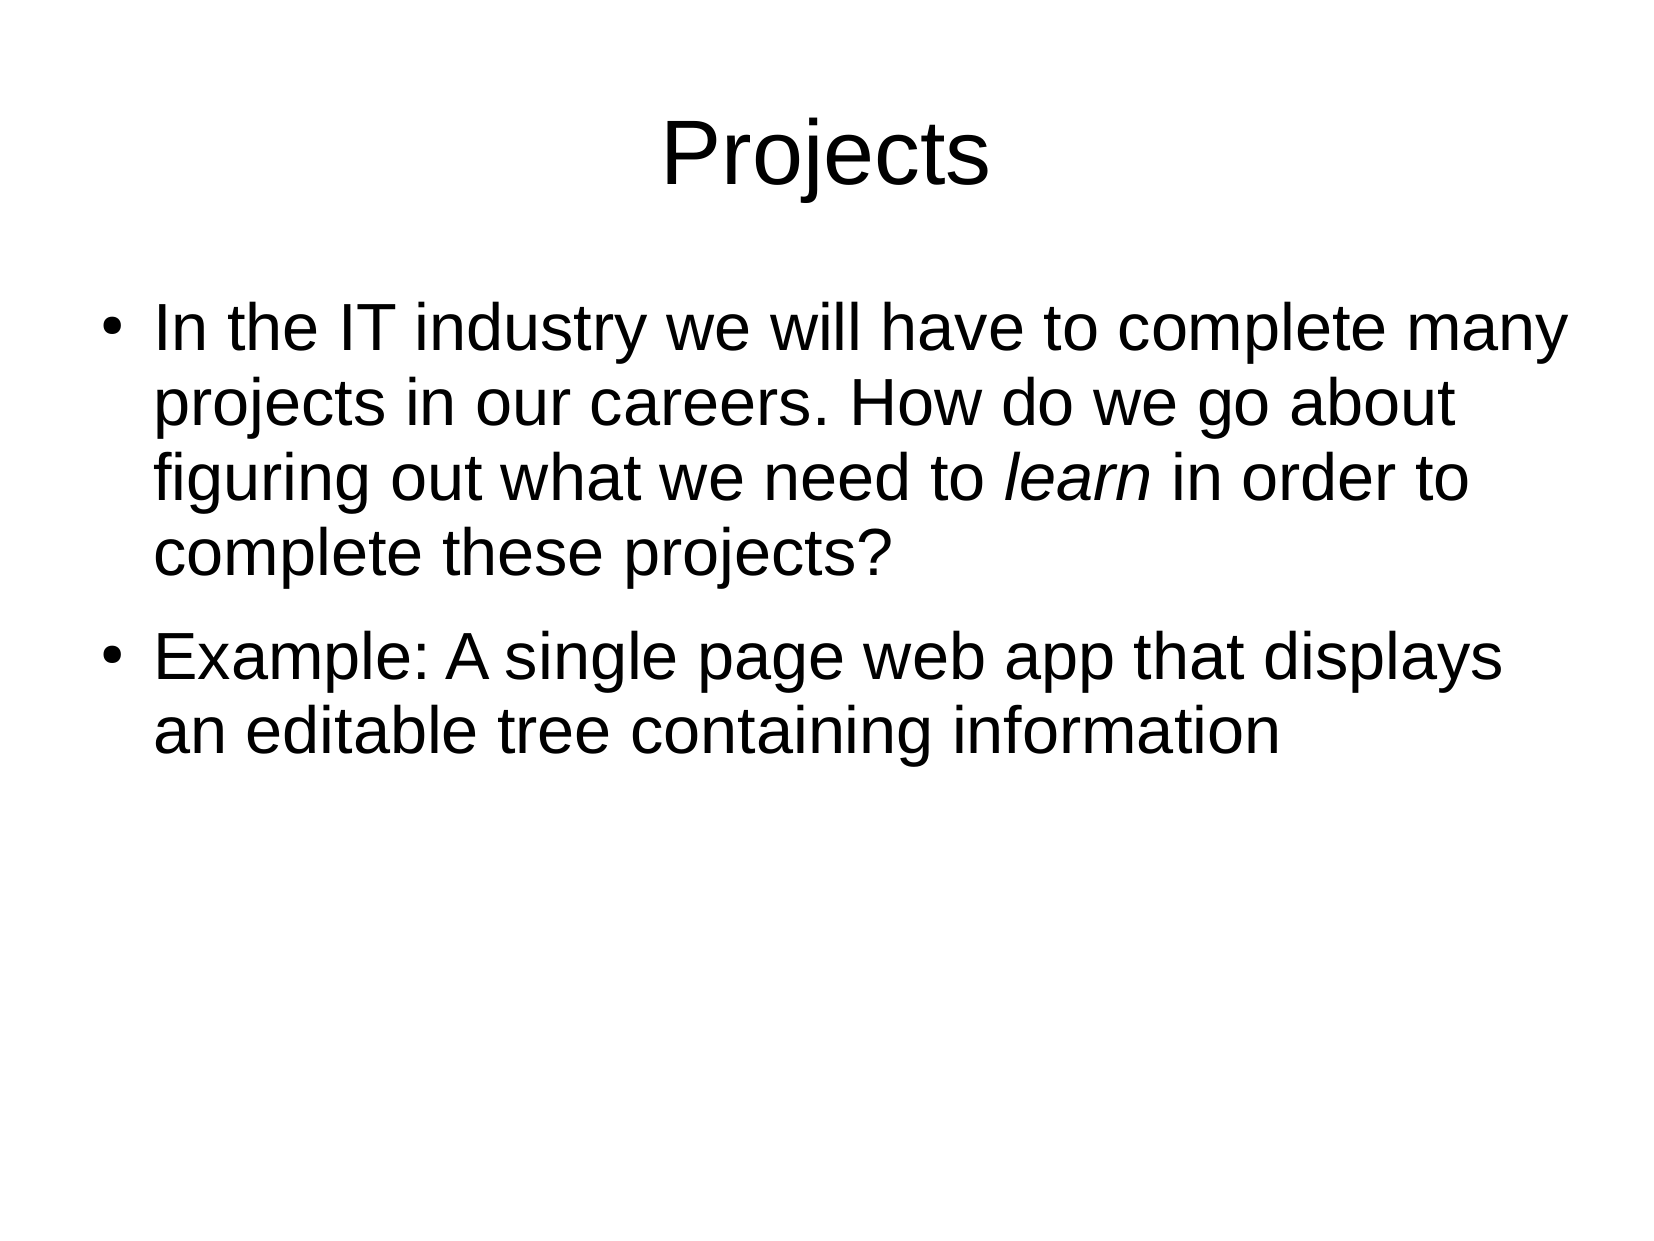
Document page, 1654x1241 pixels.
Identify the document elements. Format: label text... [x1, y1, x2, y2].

list In the IT industry we will have to complete many projects in our careers. How do we go about figuring out what we need to learn in order to complete these projects? Example: A single page web app that displays an editable tree containing information [82, 290, 1571, 1010]
title Projects [82, 49, 1571, 257]
